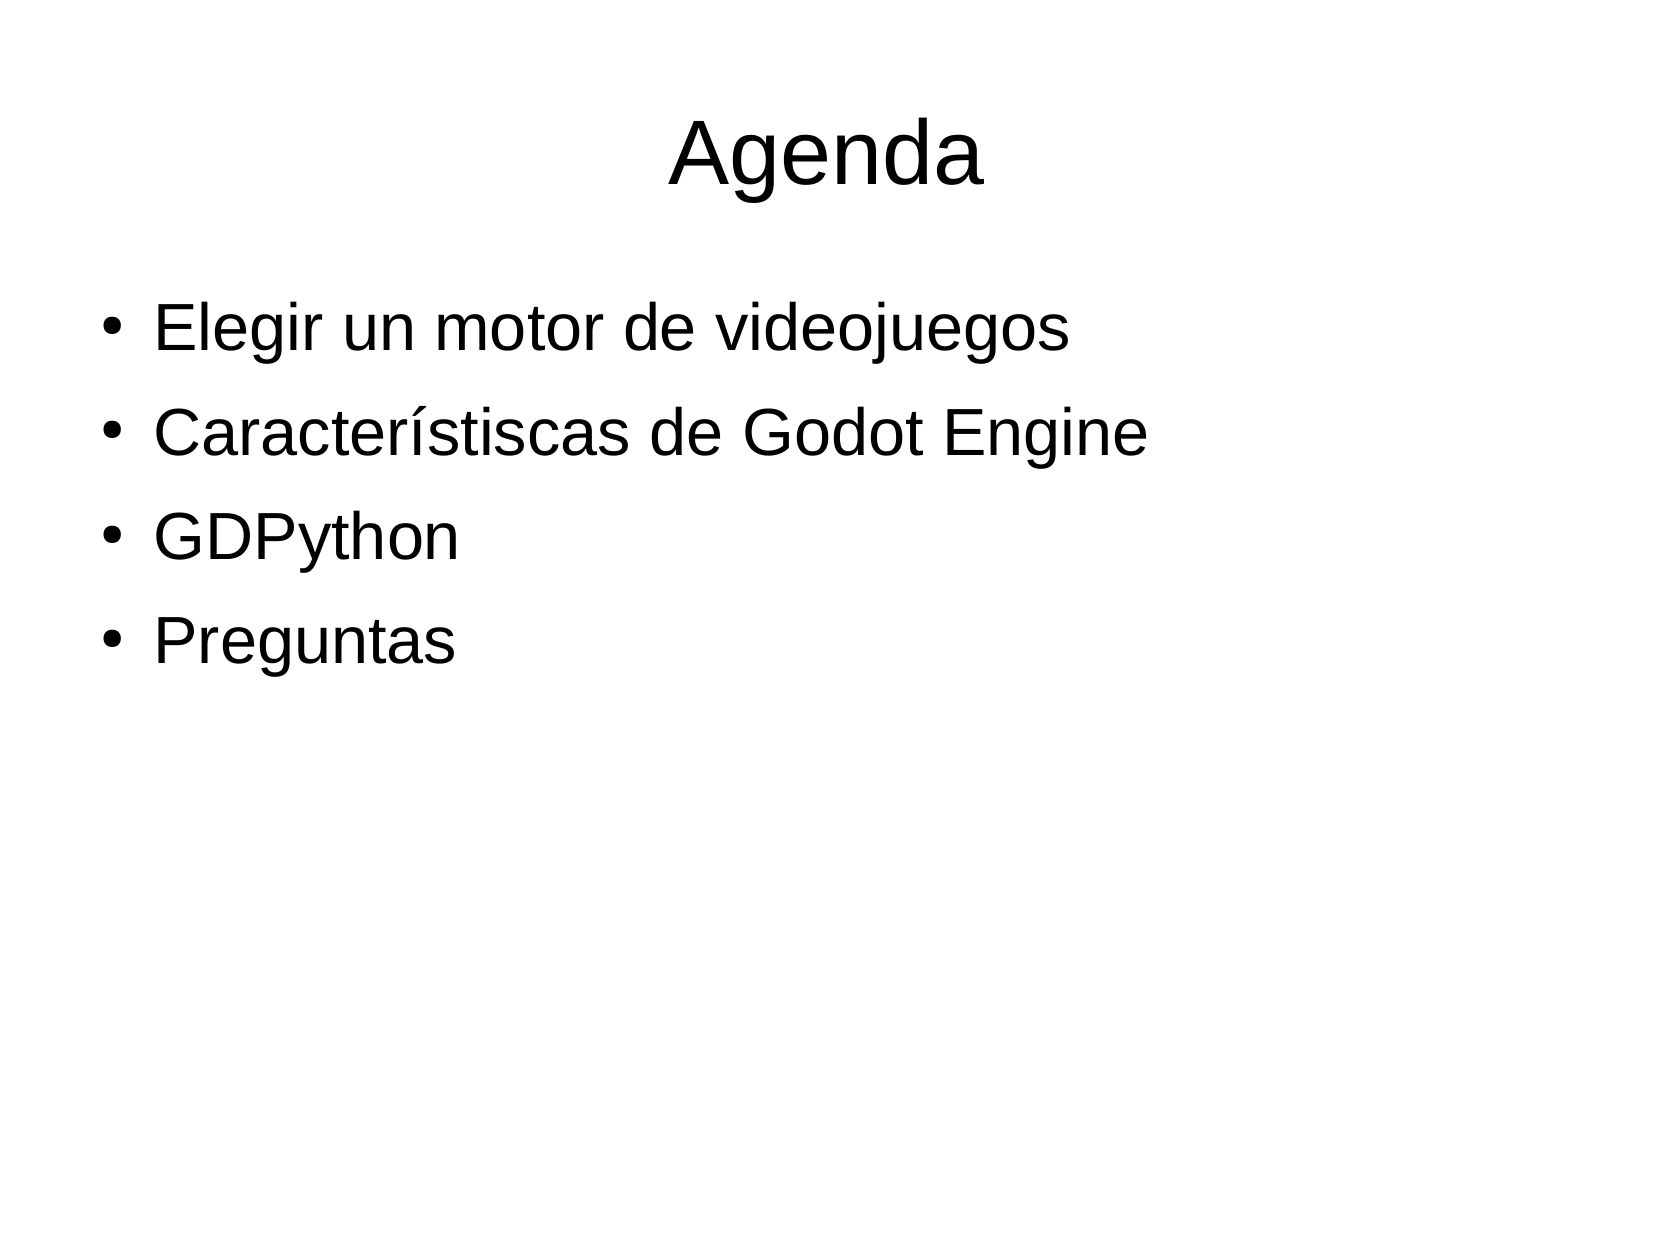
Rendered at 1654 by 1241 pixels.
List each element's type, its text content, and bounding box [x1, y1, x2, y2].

title Agenda [82, 49, 1571, 257]
list Elegir un motor de videojuegos Característiscas de Godot Engine GDPython Preguntas [82, 290, 1571, 1010]
